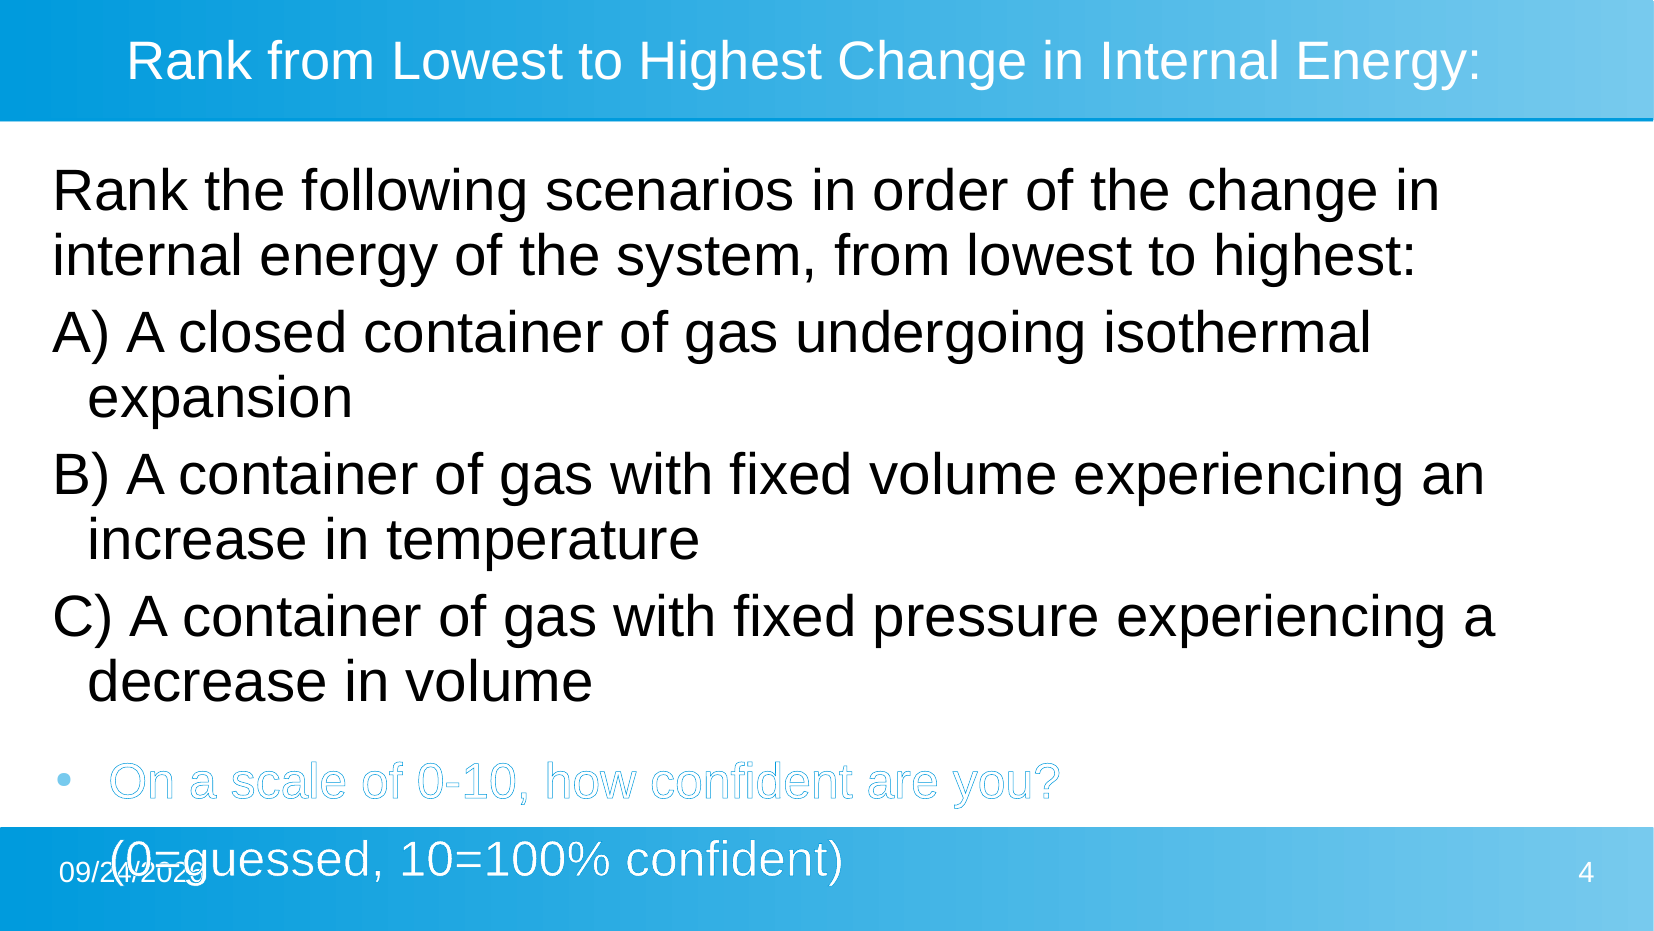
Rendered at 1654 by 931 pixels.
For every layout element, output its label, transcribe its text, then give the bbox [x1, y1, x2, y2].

text_box Rank the following scenarios in order of the change in internal energy of the system, from lowest to highest: A closed container of gas undergoing isothermal expansion A container of gas with fixed volume experiencing an increase in temperature A container of gas with fixed pressure experiencing a decrease in volume [37, 150, 1613, 865]
list On a scale of 0-10, how confident are you? (0=guessed, 10=100% confident) [37, 865, 1573, 931]
title Rank from Lowest to Highest Change in Internal Energy: [37, 0, 1573, 122]
